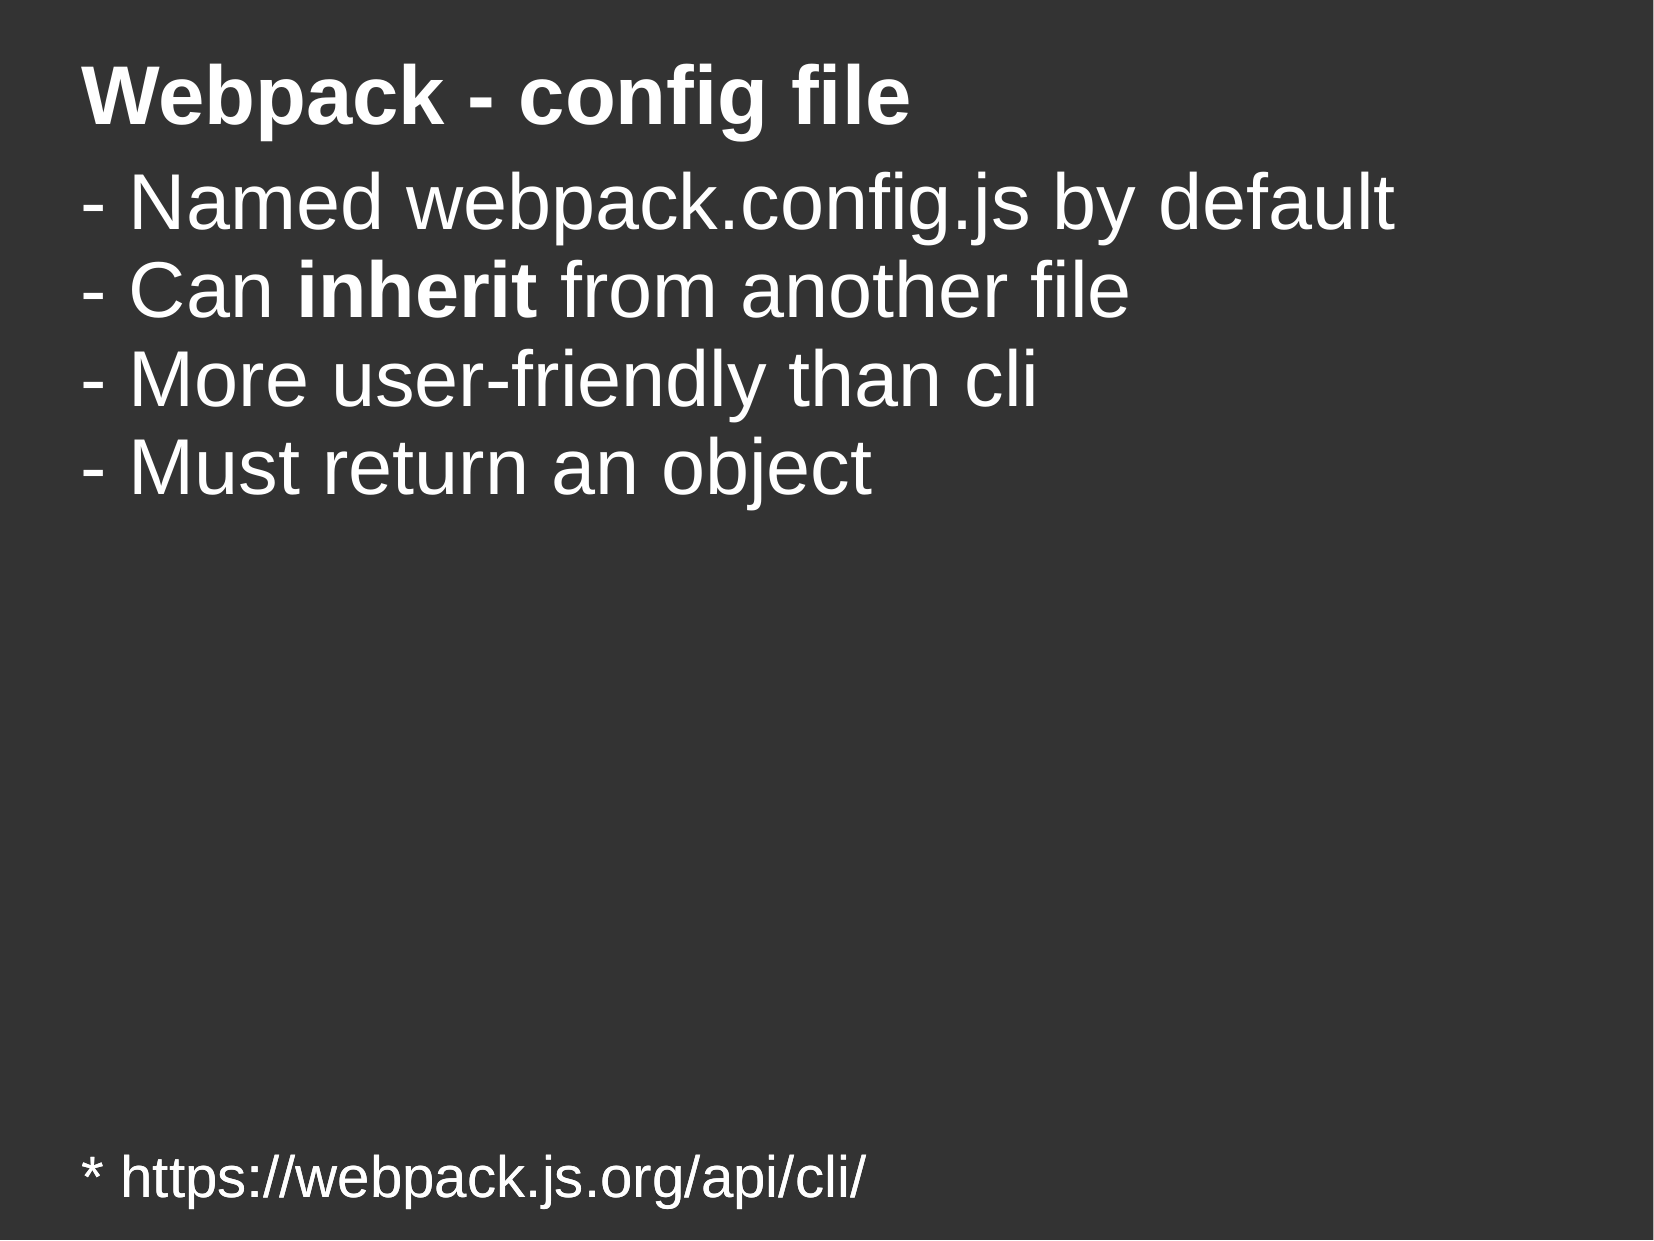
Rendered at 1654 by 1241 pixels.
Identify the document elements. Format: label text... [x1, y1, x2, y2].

title Webpack - config file [81, 49, 1570, 257]
title - Named webpack.config.js by default - Can inherit from another file - More user-friendly than cli - Must return an object [80, 157, 1654, 773]
title * https://webpack.js.org/api/cli/ [81, 1074, 1570, 1241]
